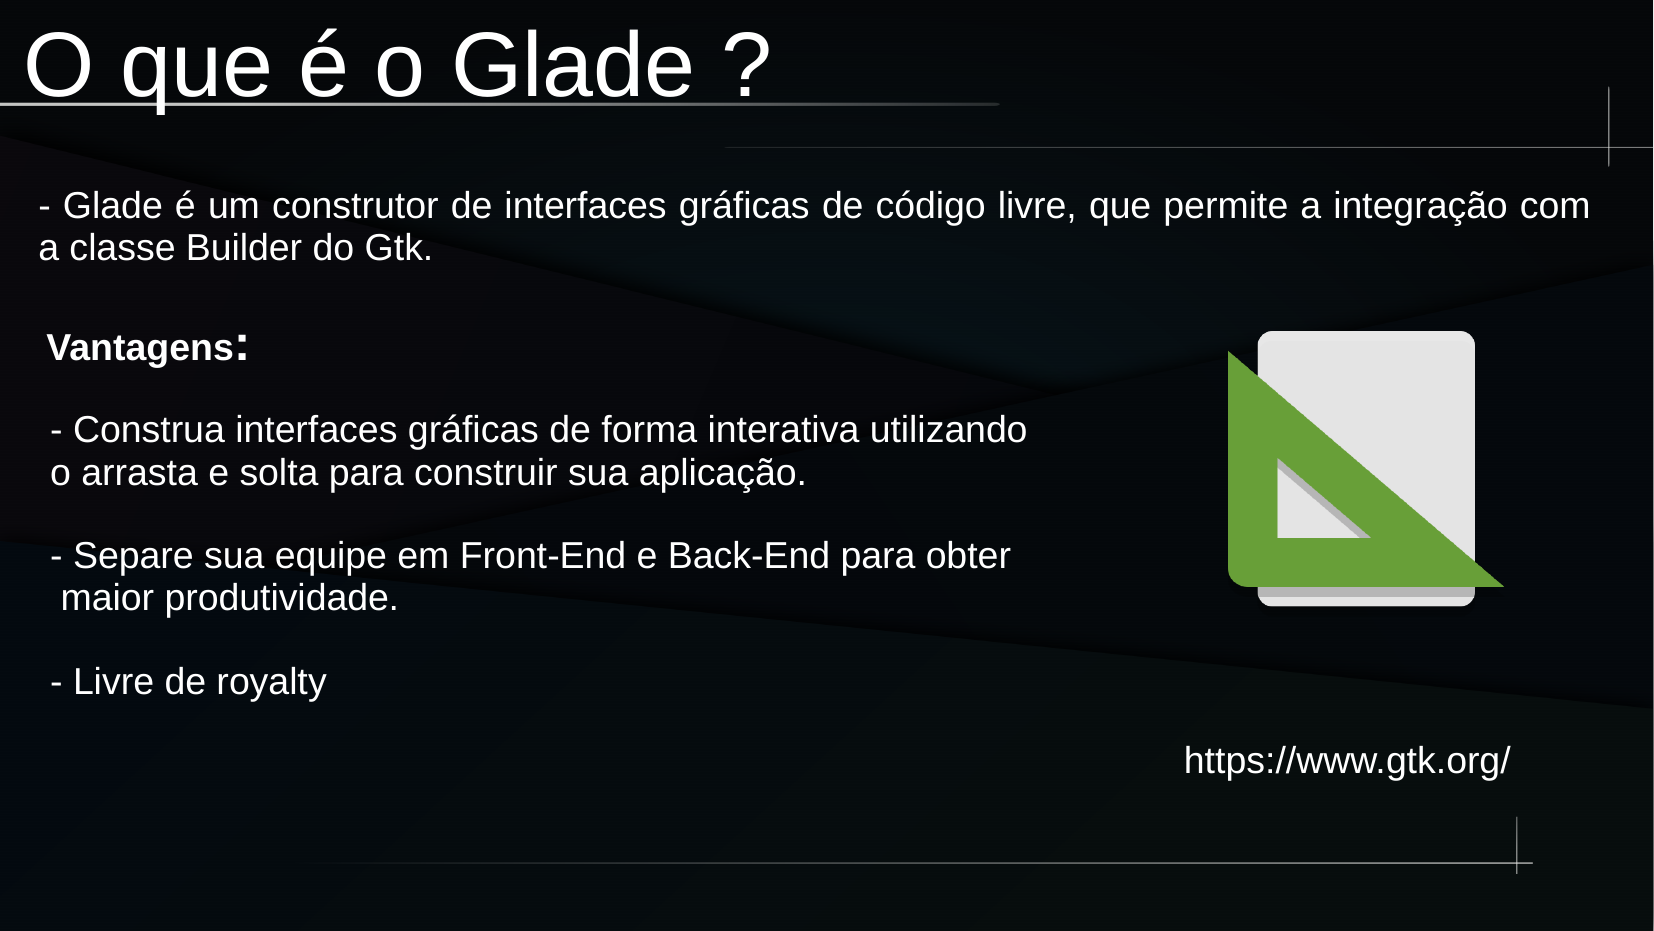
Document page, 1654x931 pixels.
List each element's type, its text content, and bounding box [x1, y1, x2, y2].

text_box https://www.gtk.org/ [1169, 732, 1527, 790]
picture [0, 0, 1654, 931]
text_box - Construa interfaces gráficas de forma interativa utilizando o arrasta e solta para construir sua aplicação. - Separe sua equipe em Front-End e Back-End para obter maior produtividade. - Livre de royalty [35, 401, 1043, 931]
title O que é o Glade ? [23, 0, 1589, 157]
text_box - Glade é um construtor de interfaces gráficas de código livre, que permite a integração com a classe Builder do Gtk. [23, 177, 1607, 395]
text_box Vantagens: [31, 307, 266, 419]
